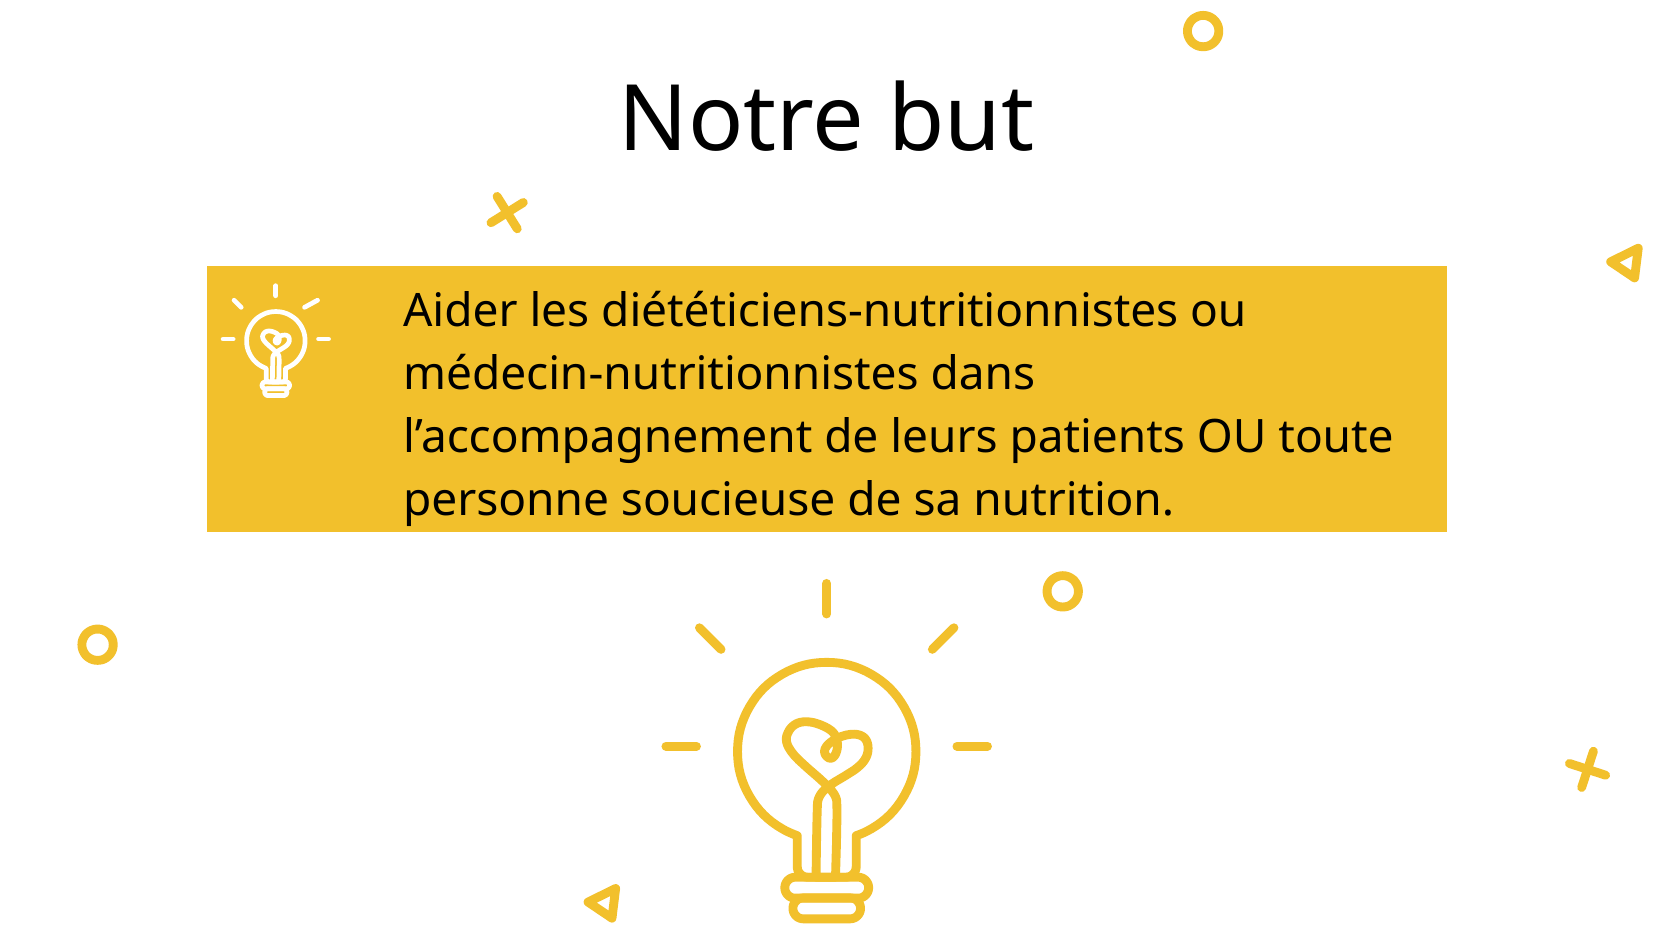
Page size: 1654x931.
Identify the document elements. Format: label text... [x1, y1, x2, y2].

title Notre but [82, 37, 1571, 193]
list Aider les diététiciens-nutritionnistes ou médecin-nutritionnistes dans l’accompagnement de leurs patients OU toute personne soucieuse de sa nutrition. [354, 277, 1447, 532]
